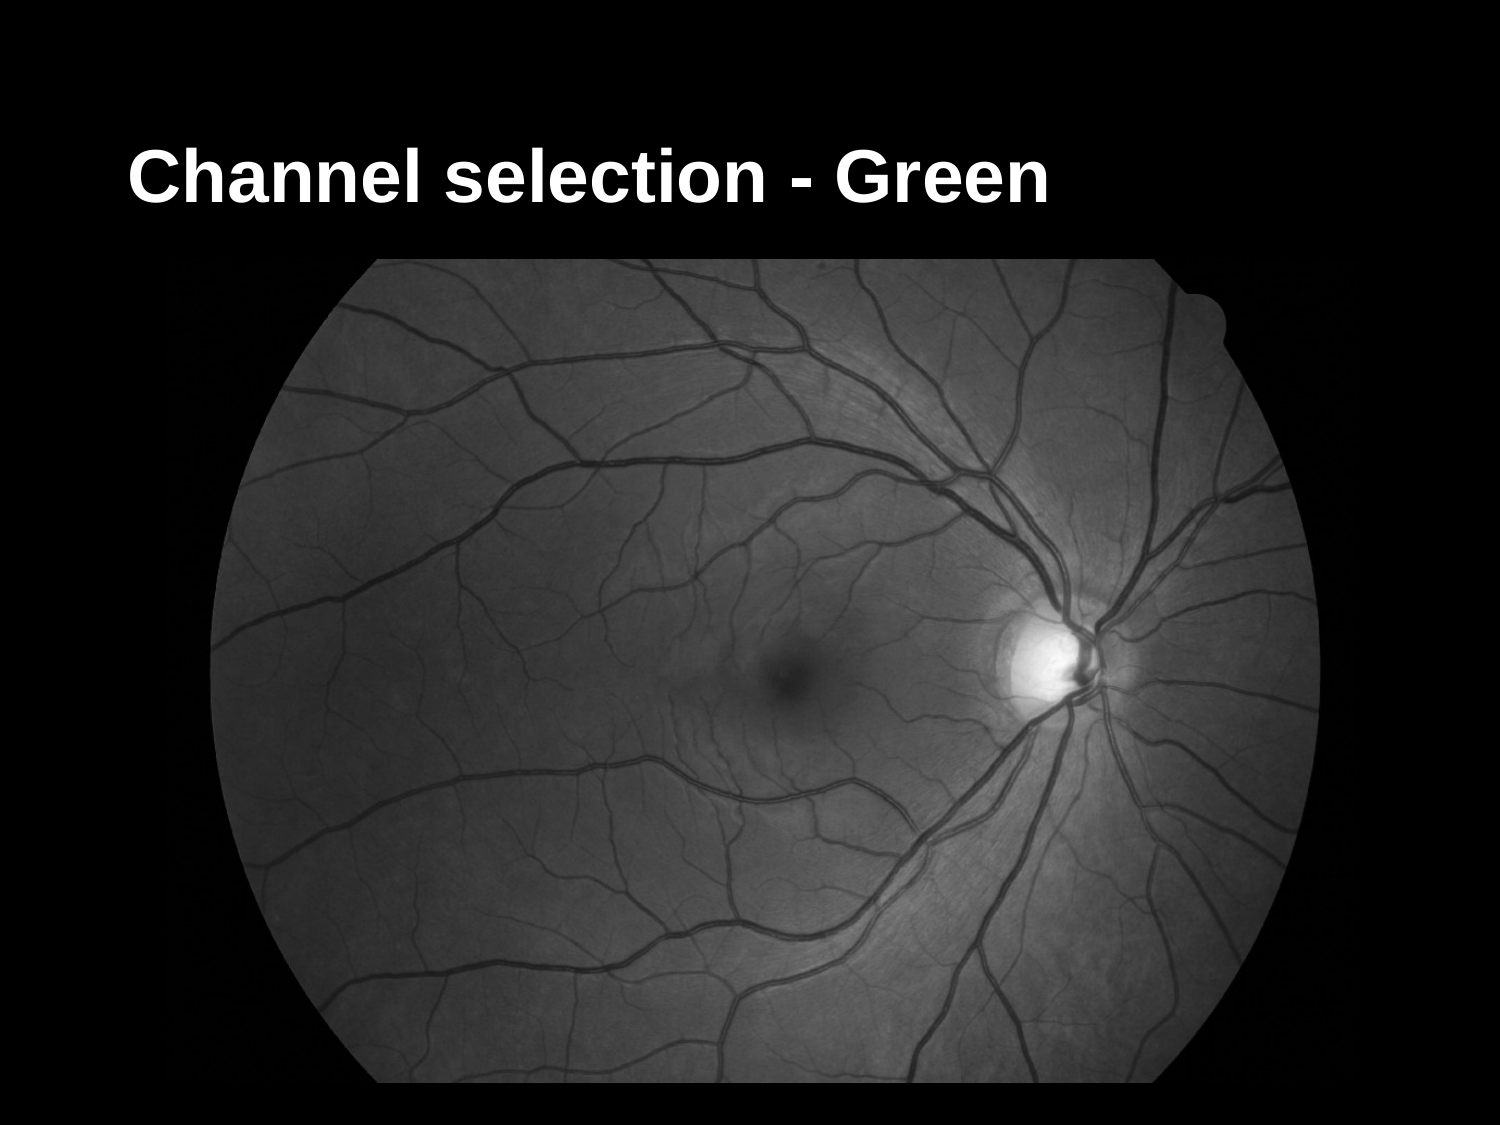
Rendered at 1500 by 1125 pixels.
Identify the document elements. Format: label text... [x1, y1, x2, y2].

picture [165, 259, 1358, 1083]
title Channel selection - Green [75, 14, 1425, 233]
